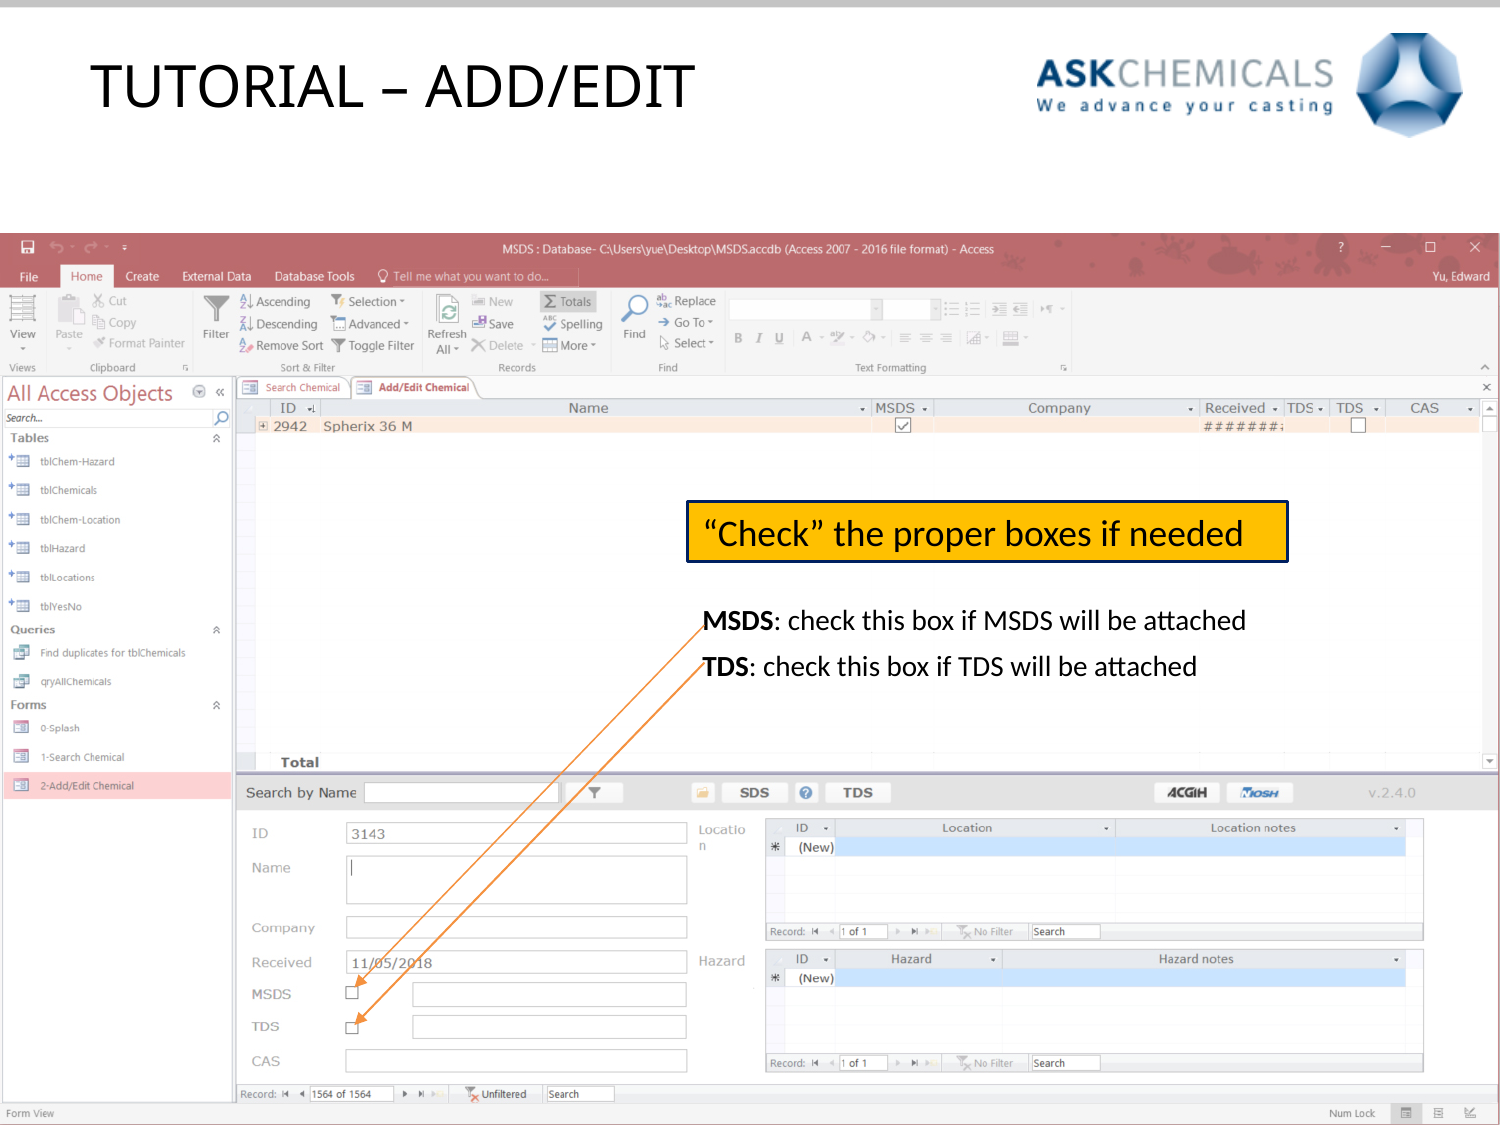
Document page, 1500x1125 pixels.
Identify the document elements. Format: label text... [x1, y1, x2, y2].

text_box MSDS: check this box if MSDS will be attached [687, 594, 1400, 644]
text_box “Check” the proper boxes if needed [687, 501, 1288, 562]
picture [1037, 33, 1463, 138]
picture [0, 233, 1500, 1125]
title tutorial – add/edit [75, 37, 1425, 131]
text_box TDS: check this box if TDS will be attached [687, 639, 1325, 690]
